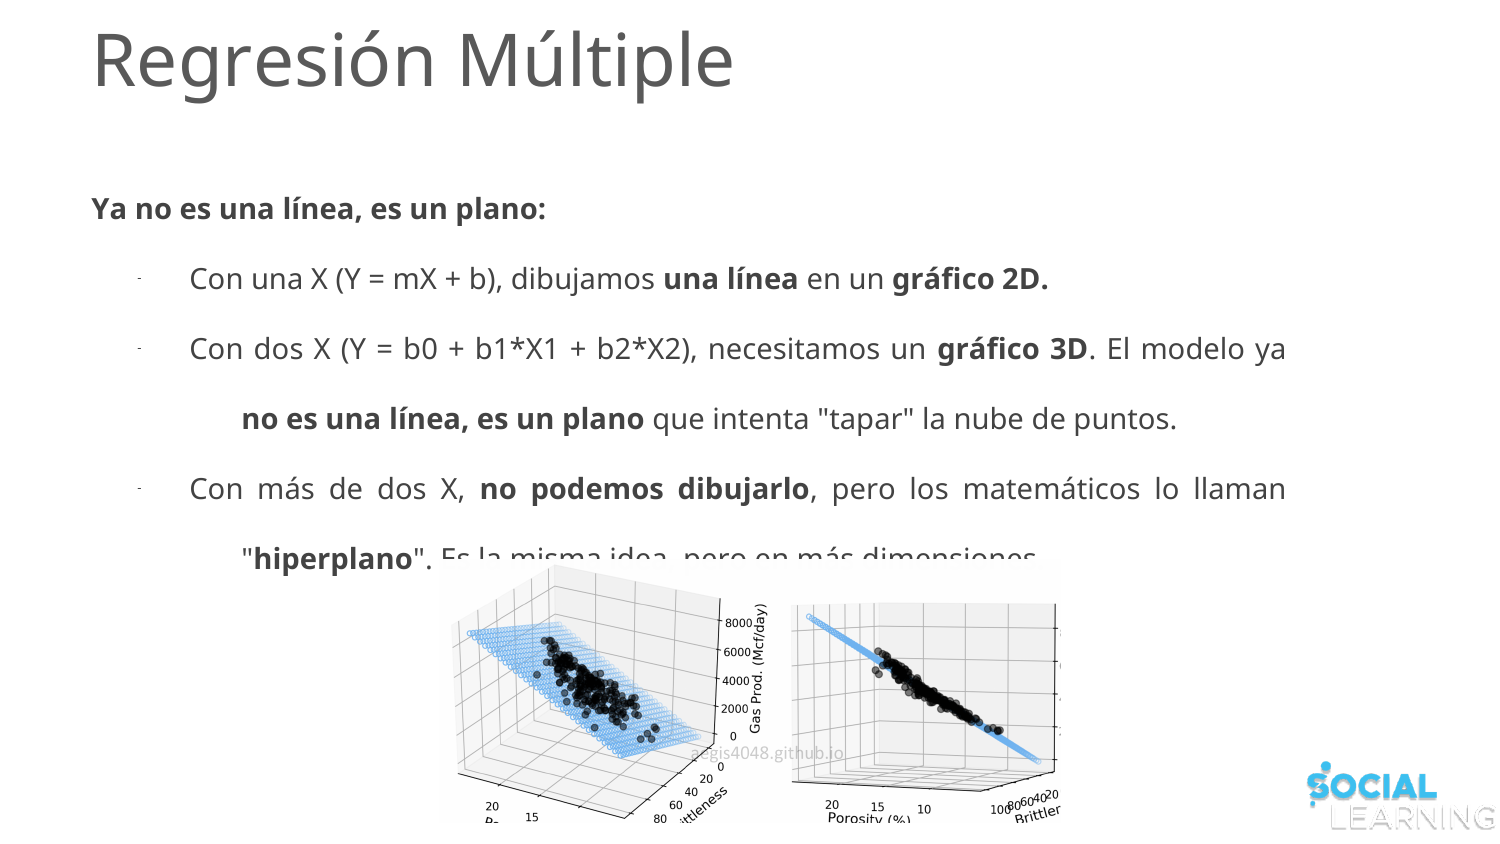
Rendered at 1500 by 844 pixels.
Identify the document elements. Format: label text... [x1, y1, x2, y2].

text_box Ya no es una línea, es un plano: Con una X (Y = mX + b), dibujamos una línea en un gráfico 2D. Con dos X (Y = b0 + b1*X1 + b2*X2), necesitamos un gráfico 3D. El modelo ya no es una línea, es un plano que intenta "tapar" la nube de puntos. Con más de dos X, no podemos dibujarlo, pero los matemáticos lo llaman "hiperplano". Es la misma idea, pero en más dimensiones. [76, 140, 1302, 560]
picture [439, 559, 1061, 823]
picture [1301, 744, 1500, 844]
text_box Regresión Múltiple [76, 0, 1281, 140]
